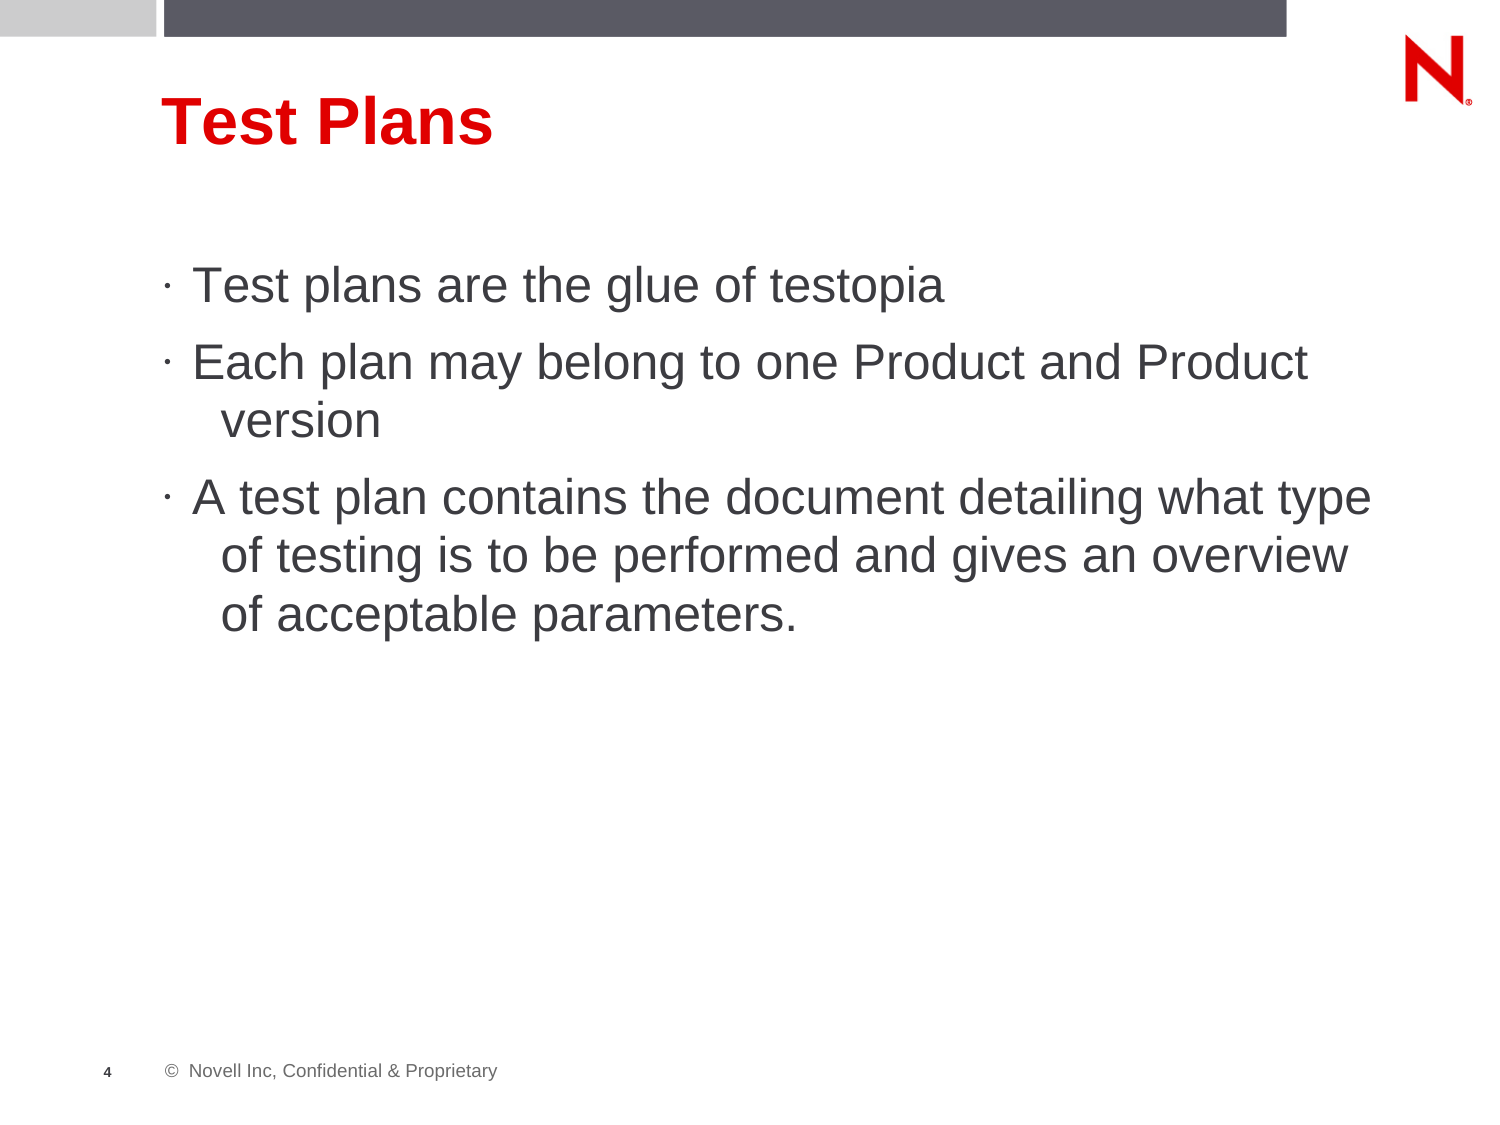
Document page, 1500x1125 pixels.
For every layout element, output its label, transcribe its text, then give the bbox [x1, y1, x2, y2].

picture [1403, 32, 1473, 107]
list Test plans are the glue of testopia Each plan may belong to one Product and Product version A test plan contains the document detailing what type of testing is to be performed and gives an overview of acceptable parameters. [163, 254, 1404, 986]
title Test Plans [161, 41, 1383, 205]
